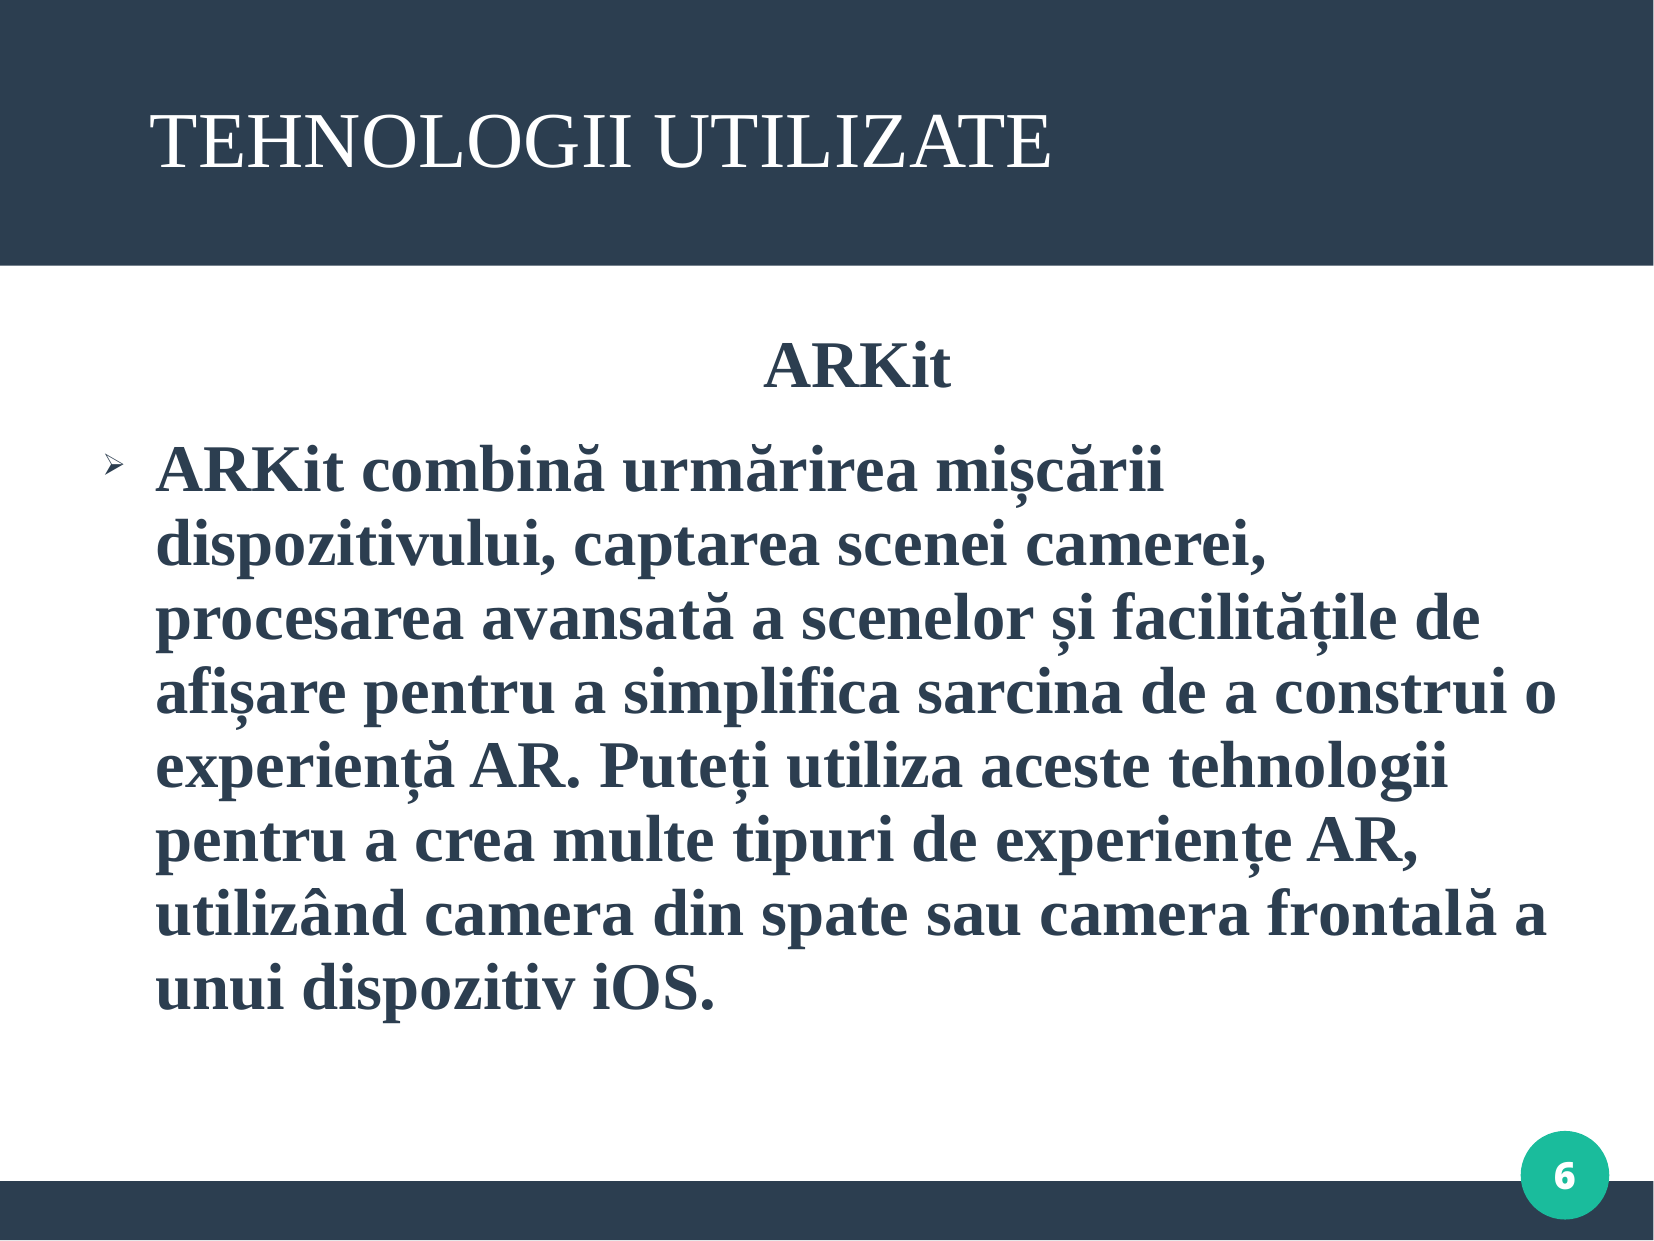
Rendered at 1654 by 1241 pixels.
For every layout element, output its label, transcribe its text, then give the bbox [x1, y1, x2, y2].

list ARKit ARKit combină urmărirea mișcării dispozitivului, captarea scenei camerei, procesarea avansată a scenelor și facilitățile de afișare pentru a simplifica sarcina de a construi o experiență AR. Puteți utiliza aceste tehnologii pentru a crea multe tipuri de experiențe AR, utilizând camera din spate sau camera frontală a unui dispozitiv iOS. [84, 328, 1561, 1156]
text_box Tehnologii utilizate [135, 90, 1366, 193]
